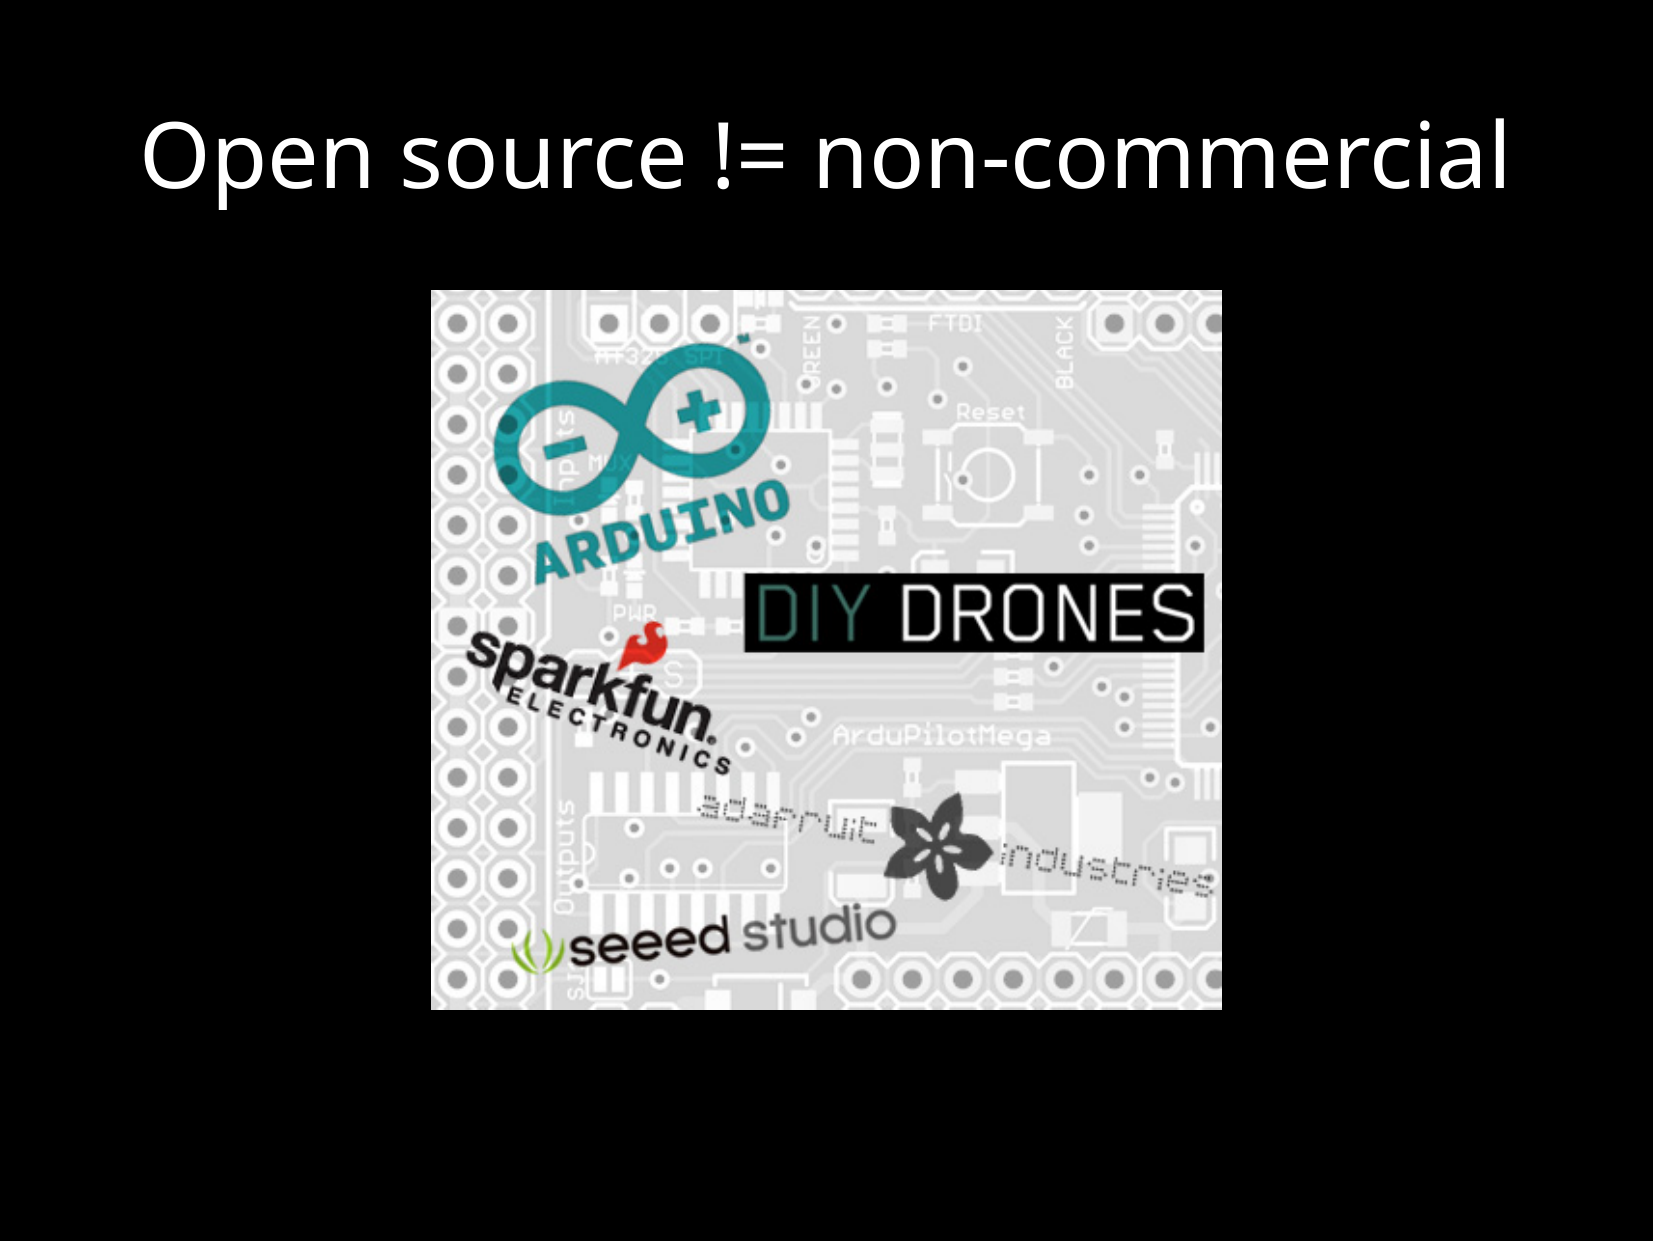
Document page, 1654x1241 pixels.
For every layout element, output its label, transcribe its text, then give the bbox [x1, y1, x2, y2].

title Open source != non-commercial [82, 49, 1571, 257]
picture [431, 290, 1222, 1010]
